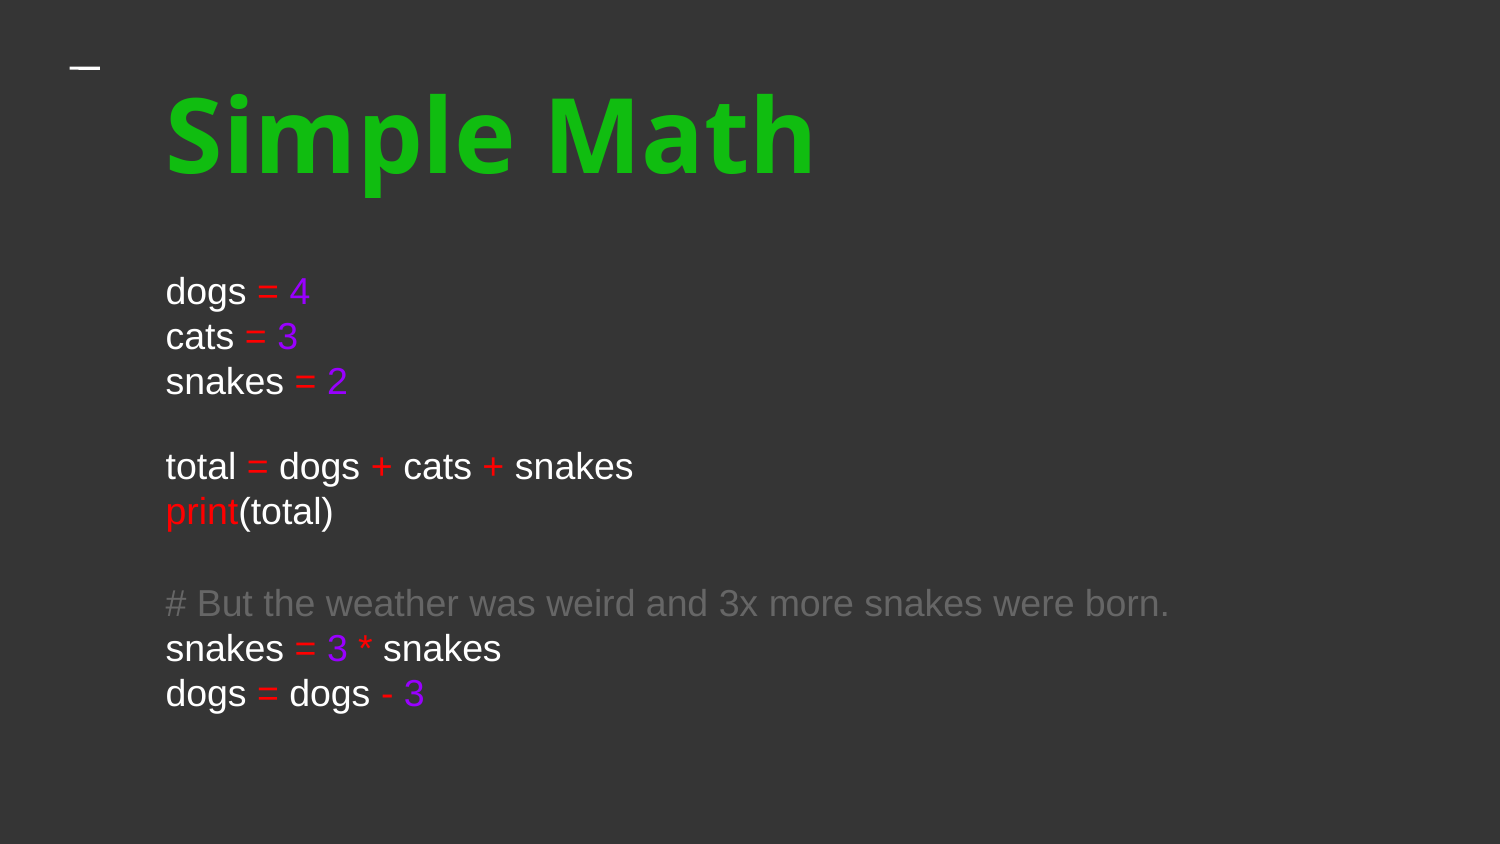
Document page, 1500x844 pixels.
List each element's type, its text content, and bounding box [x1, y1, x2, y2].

text_box dogs = 4 cats = 3 snakes = 2 [150, 251, 1289, 415]
title Simple Math [150, 54, 1300, 227]
text_box total = dogs + cats + snakes print(total) [150, 426, 1289, 553]
text_box # But the weather was weird and 3x more snakes were born. snakes = 3 * snakes dogs = dogs - 3 [150, 564, 1289, 737]
